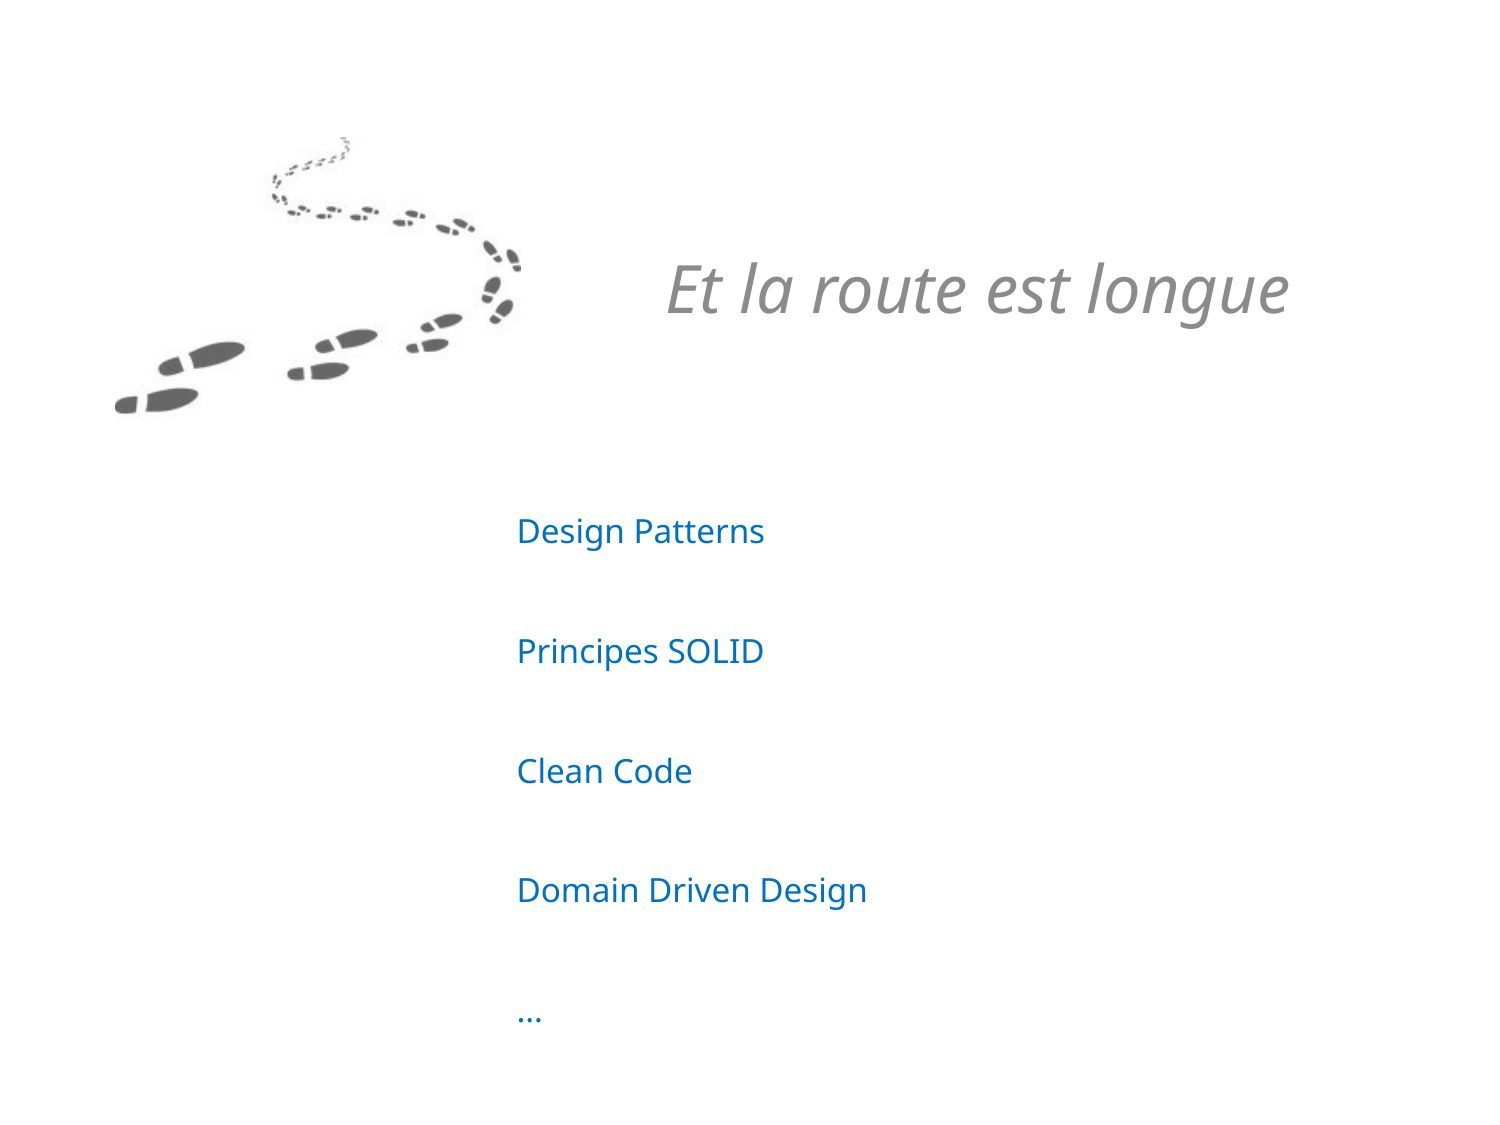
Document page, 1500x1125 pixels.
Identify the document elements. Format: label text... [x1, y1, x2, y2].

text_box Design Patterns Principes SOLID Clean Code Domain Driven Design … [501, 502, 1164, 1037]
text_box Et la route est longue [520, 51, 1437, 523]
picture [115, 137, 520, 437]
